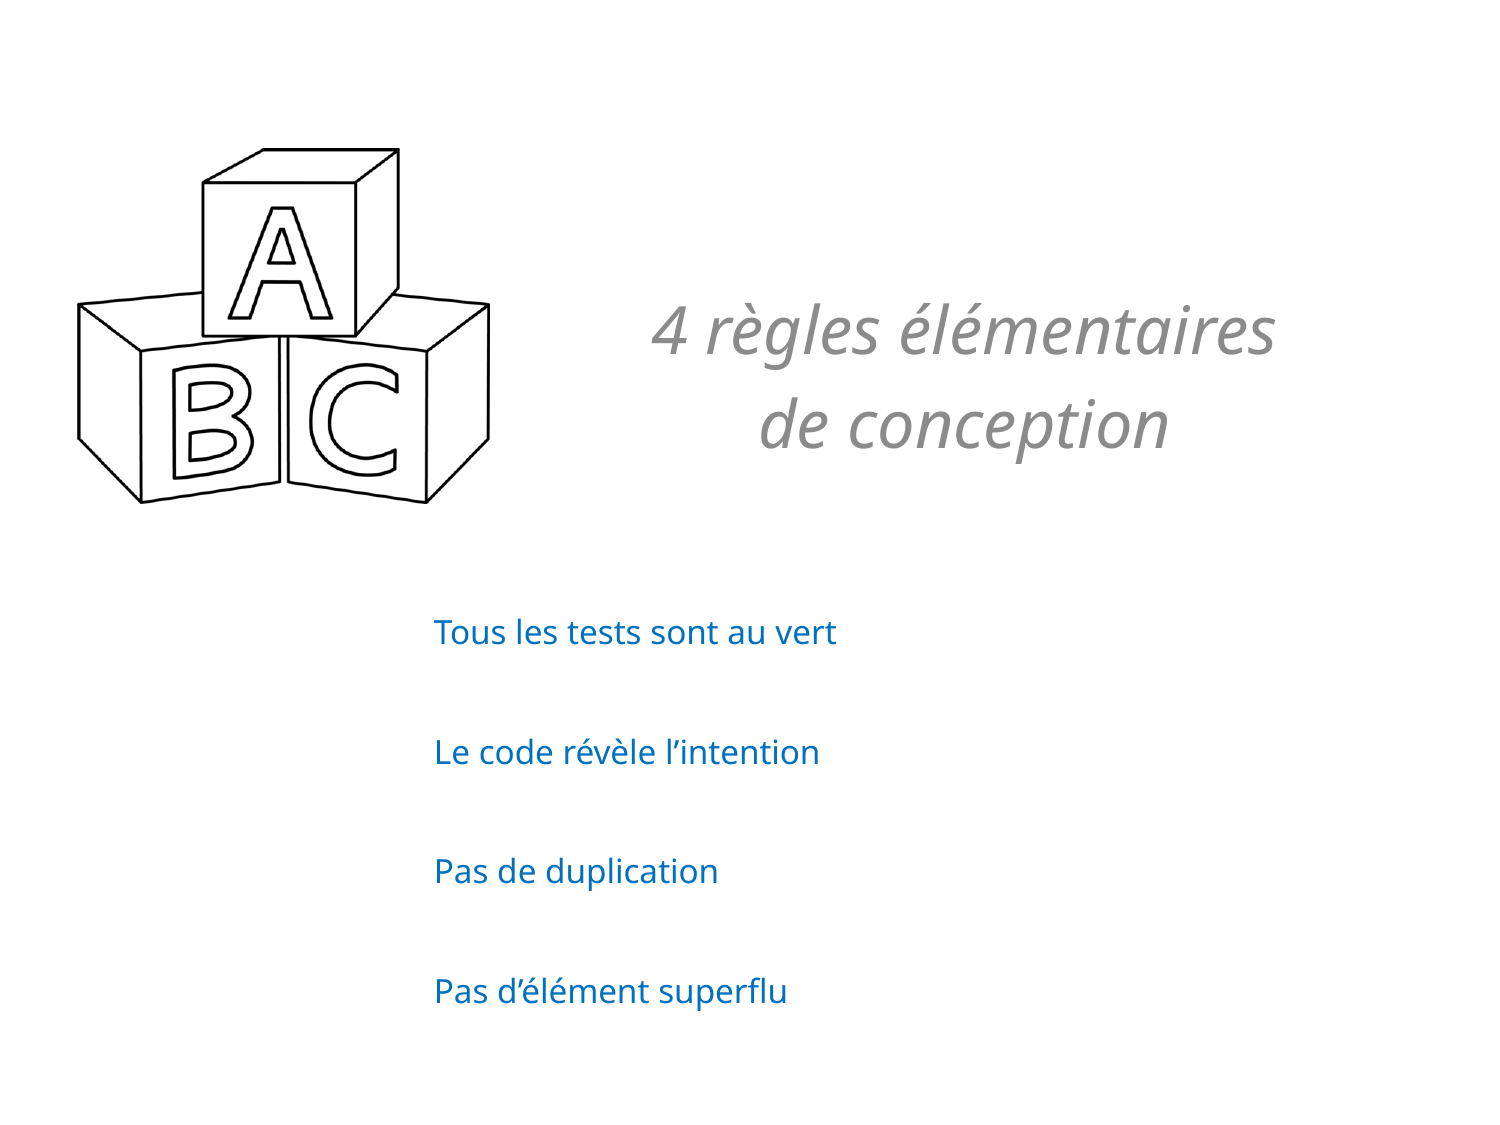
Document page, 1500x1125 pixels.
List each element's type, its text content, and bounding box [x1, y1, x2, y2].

picture [77, 148, 490, 504]
text_box Tous les tests sont au vert Le code révèle l’intention Pas de duplication Pas d’élément superflu [419, 603, 1081, 1018]
text_box 4 règles élémentaires de conception [506, 139, 1424, 611]
